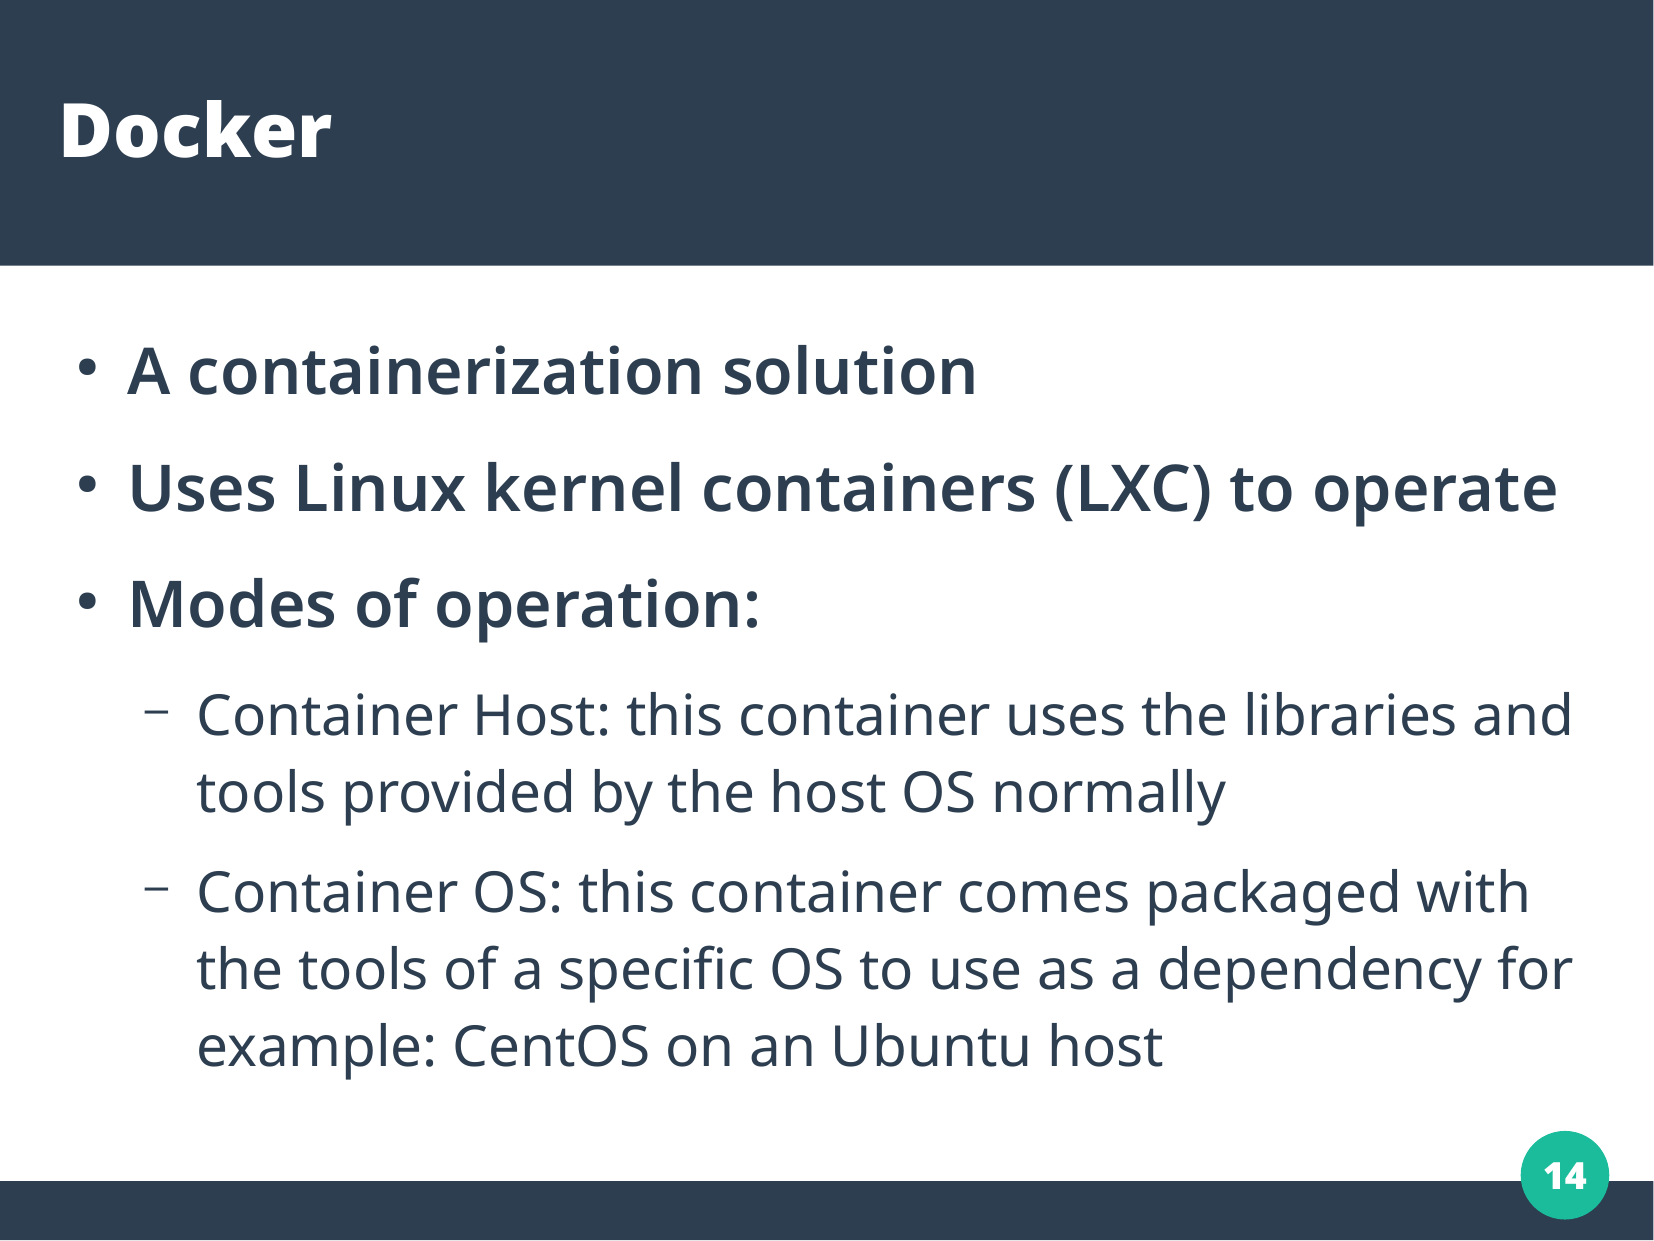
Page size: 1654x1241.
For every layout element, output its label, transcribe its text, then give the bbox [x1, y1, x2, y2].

list A containerization solution Uses Linux kernel containers (LXC) to operate Modes of operation: Container Host: this container uses the libraries and tools provided by the host OS normally Container OS: this container comes packaged with the tools of a specific OS to use as a dependency for example: CentOS on an Ubuntu host [59, 324, 1595, 1152]
title Docker [59, 49, 1595, 207]
